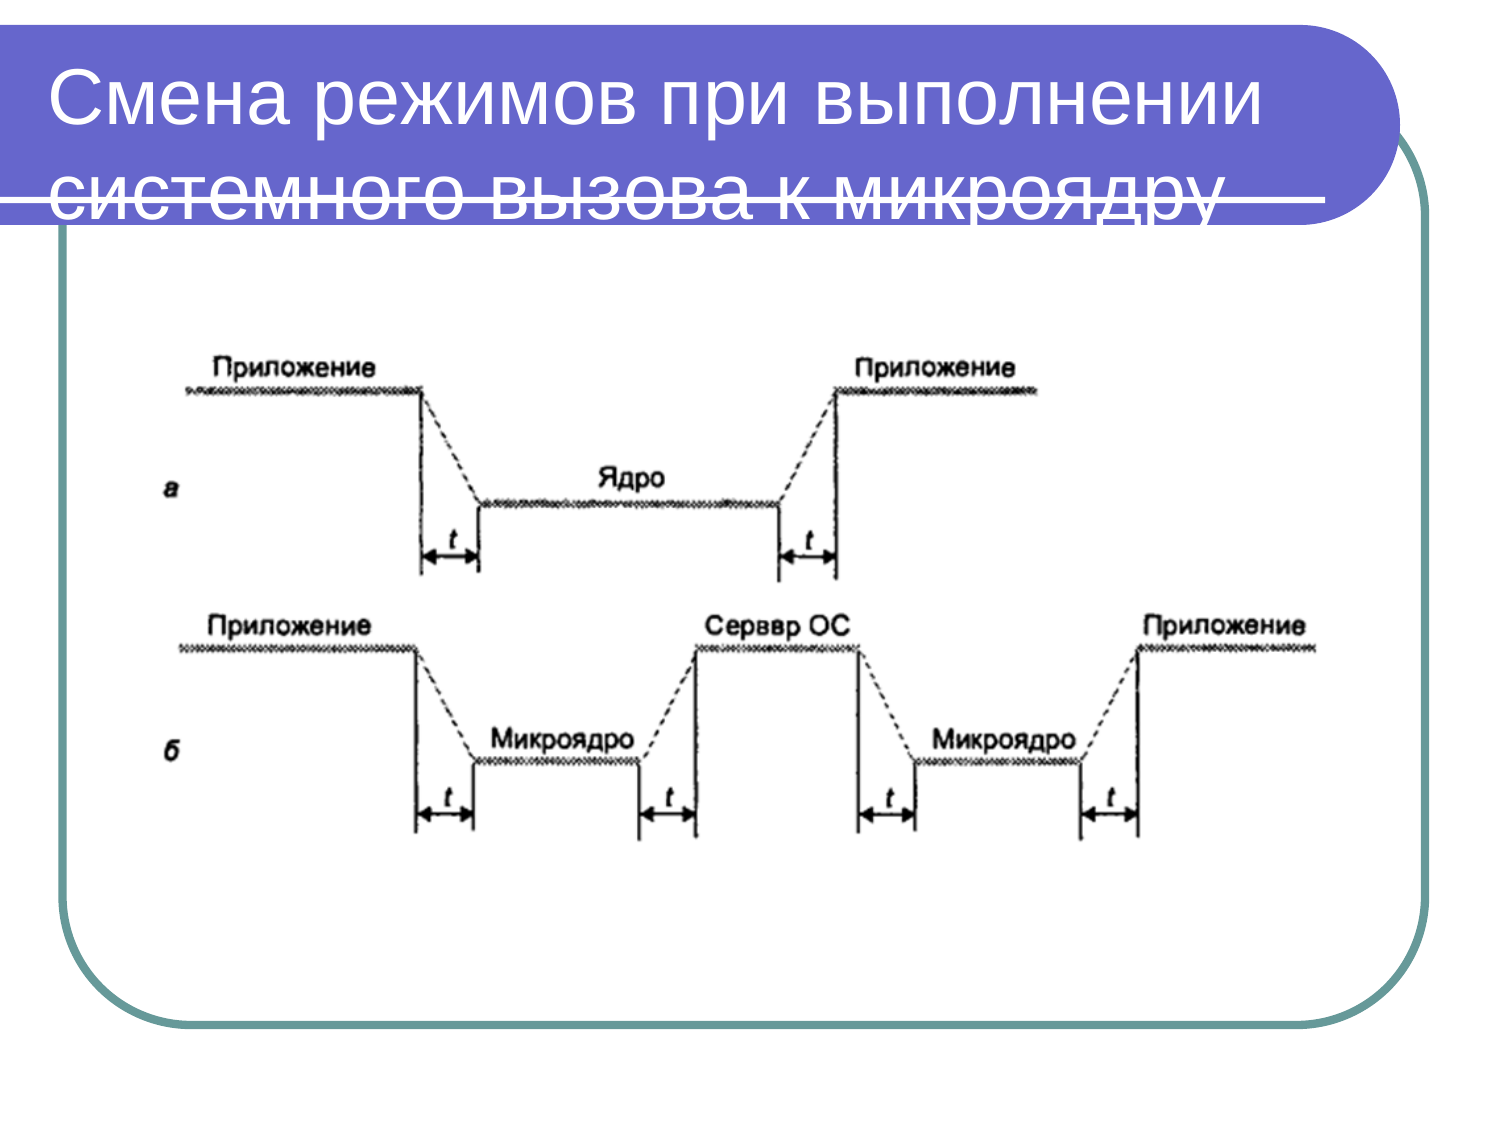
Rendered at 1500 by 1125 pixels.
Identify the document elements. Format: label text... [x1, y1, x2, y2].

picture [135, 302, 1344, 858]
title Смена режимов при выполнении системного вызова к микроядру [32, 37, 1347, 188]
